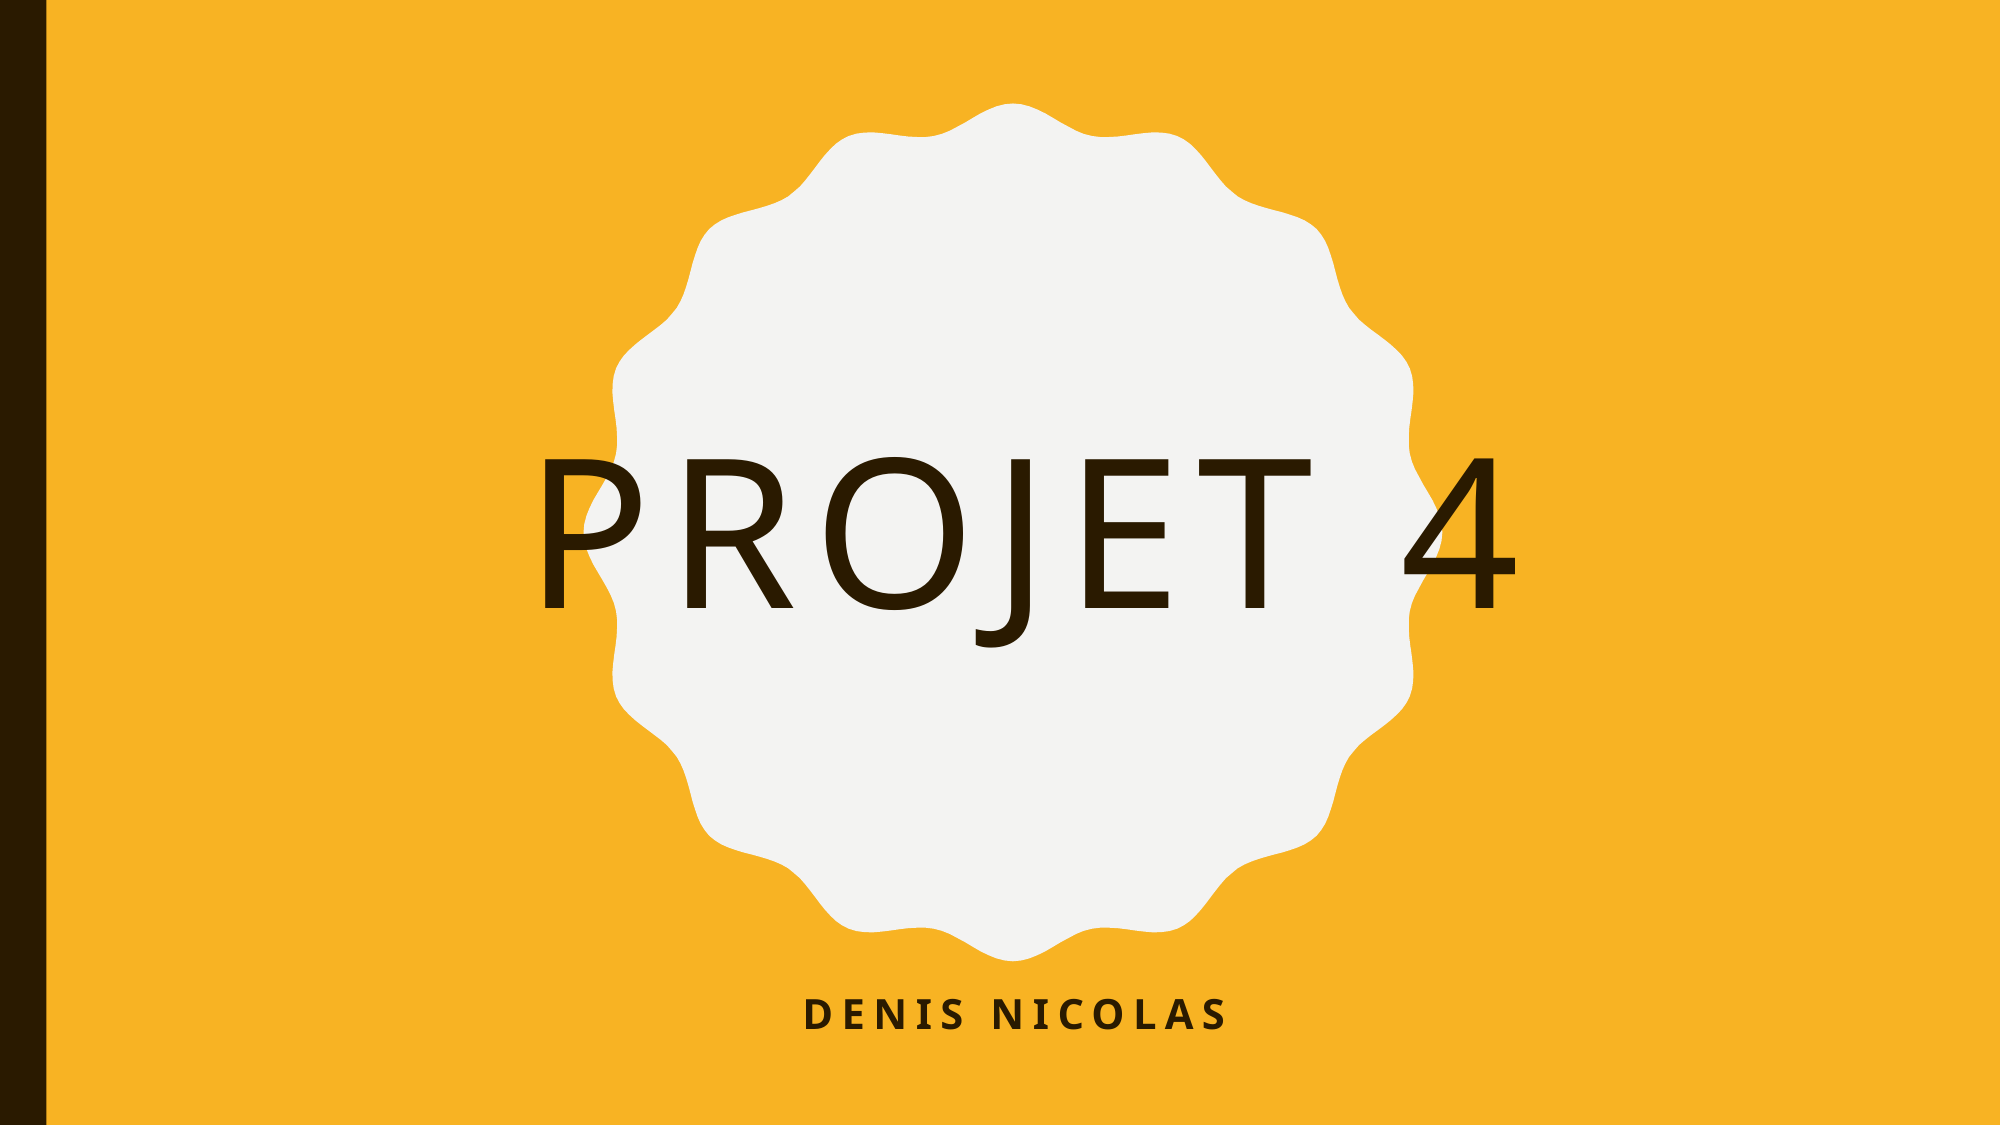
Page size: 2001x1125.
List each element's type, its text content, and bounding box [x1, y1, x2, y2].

subtitle DENIS Nicolas [363, 980, 1684, 1103]
title Projet 4 [176, 180, 1870, 902]
